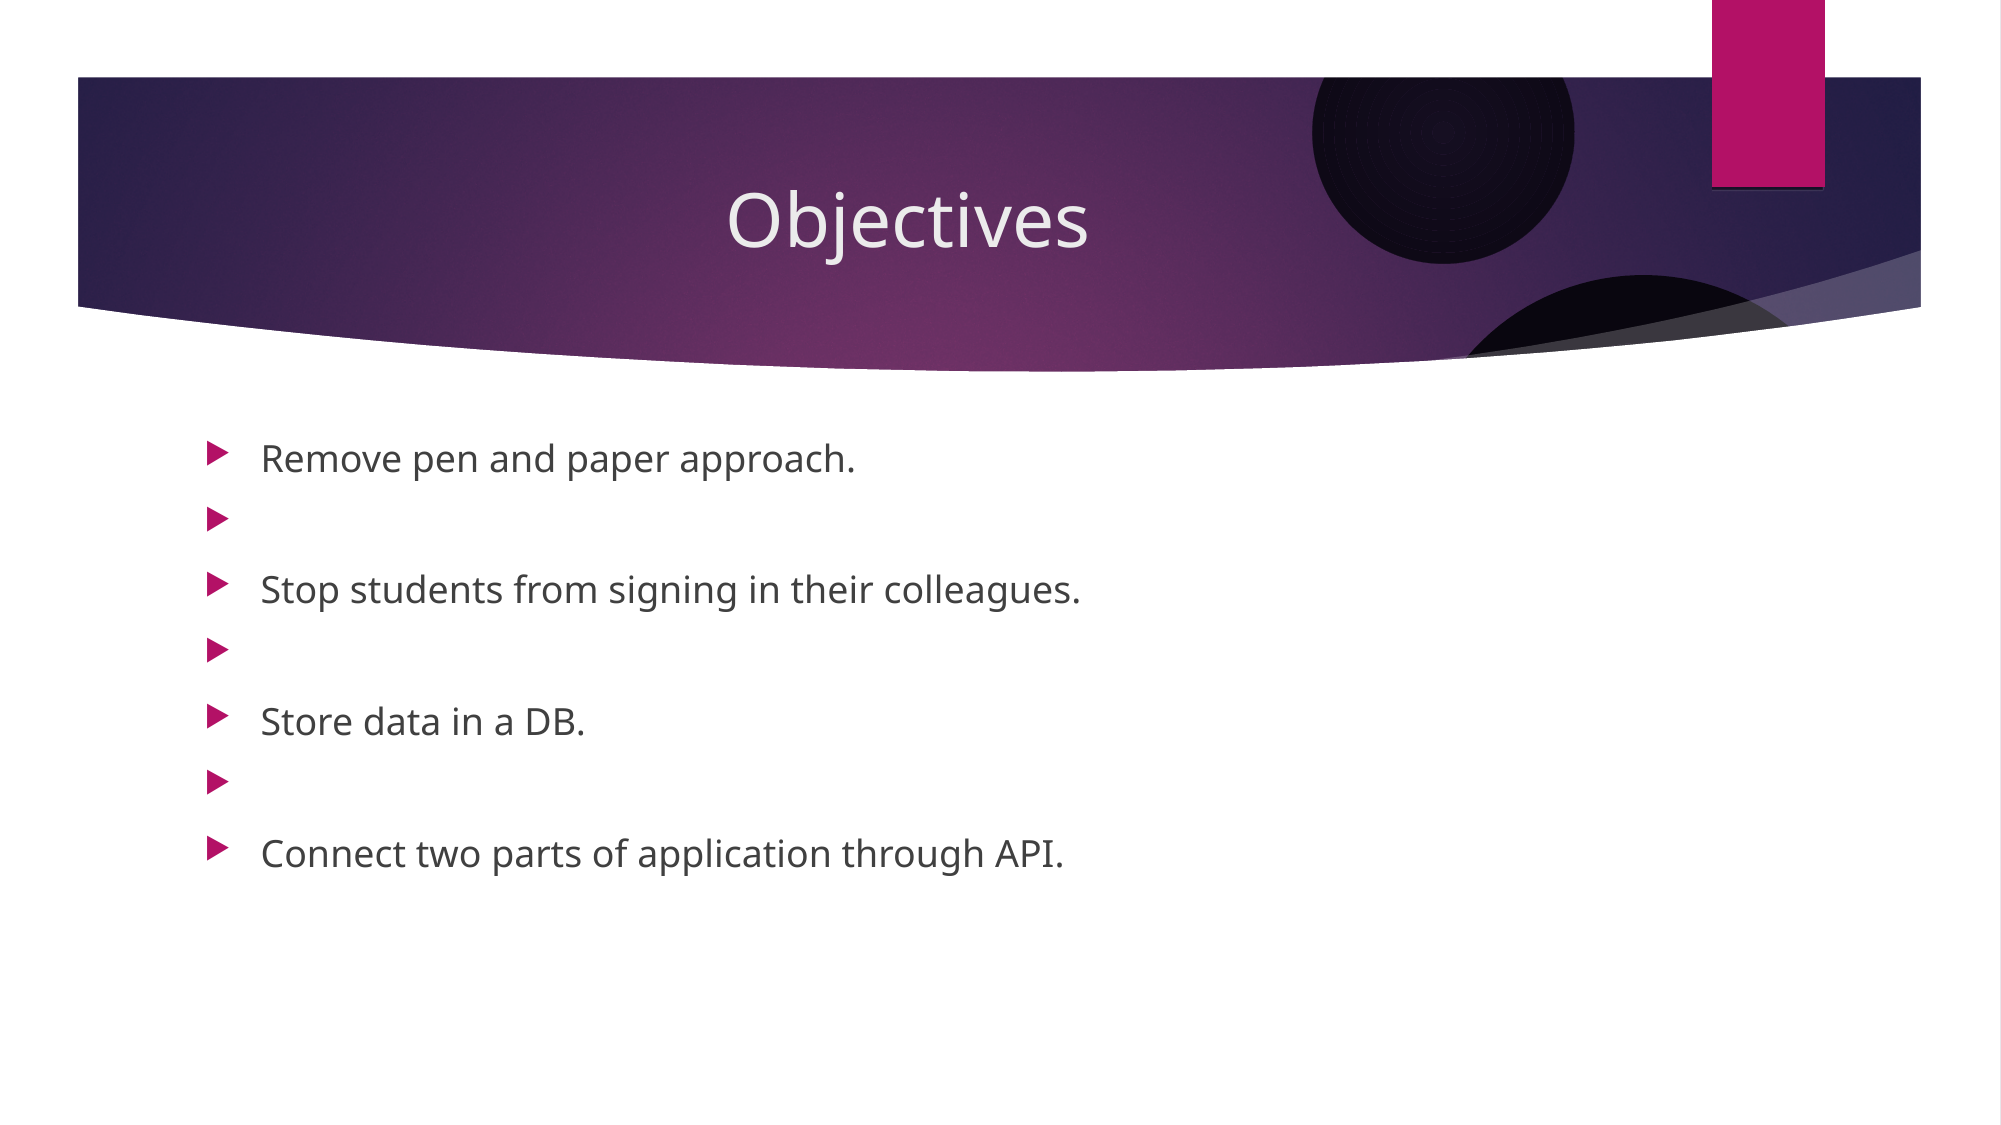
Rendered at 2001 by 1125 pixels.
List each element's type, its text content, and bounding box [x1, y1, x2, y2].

list Remove pen and paper approach. Stop students from signing in their colleagues. Store data in a DB. Connect two parts of application through API. [189, 427, 1638, 988]
title Objectives [189, 159, 1627, 276]
